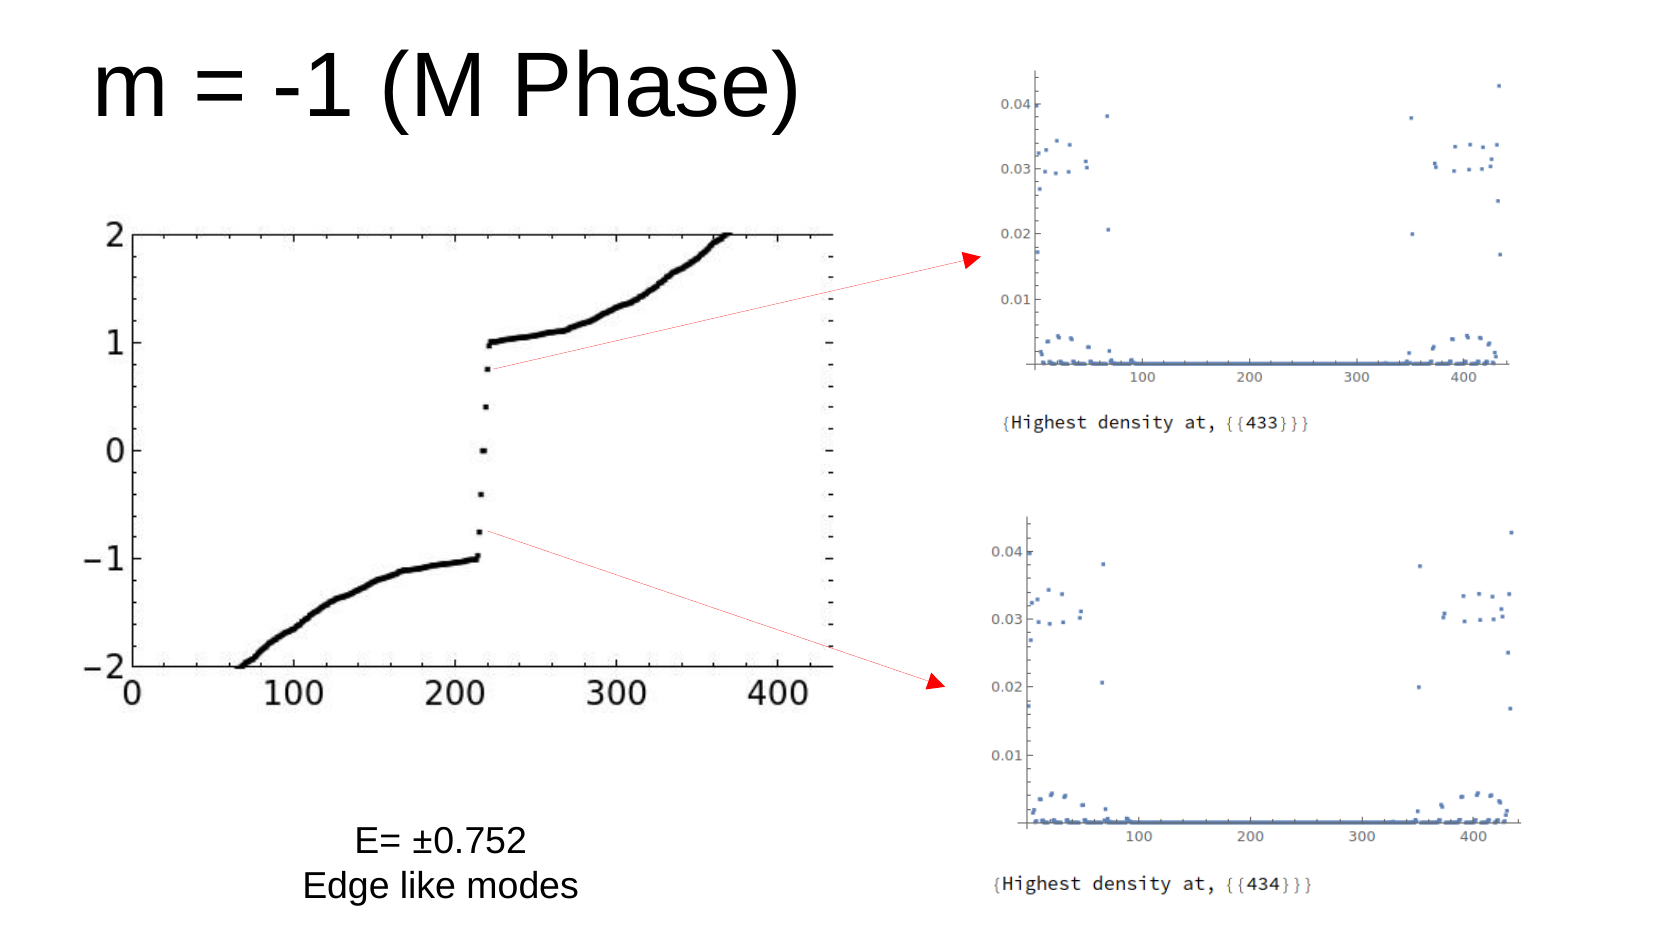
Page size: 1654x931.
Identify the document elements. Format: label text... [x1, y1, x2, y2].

picture [992, 61, 1535, 437]
picture [82, 214, 835, 713]
text_box E= ±0.752 Edge like modes [287, 806, 594, 907]
title m = -1 (M Phase) [17, 7, 878, 163]
picture [980, 510, 1571, 901]
